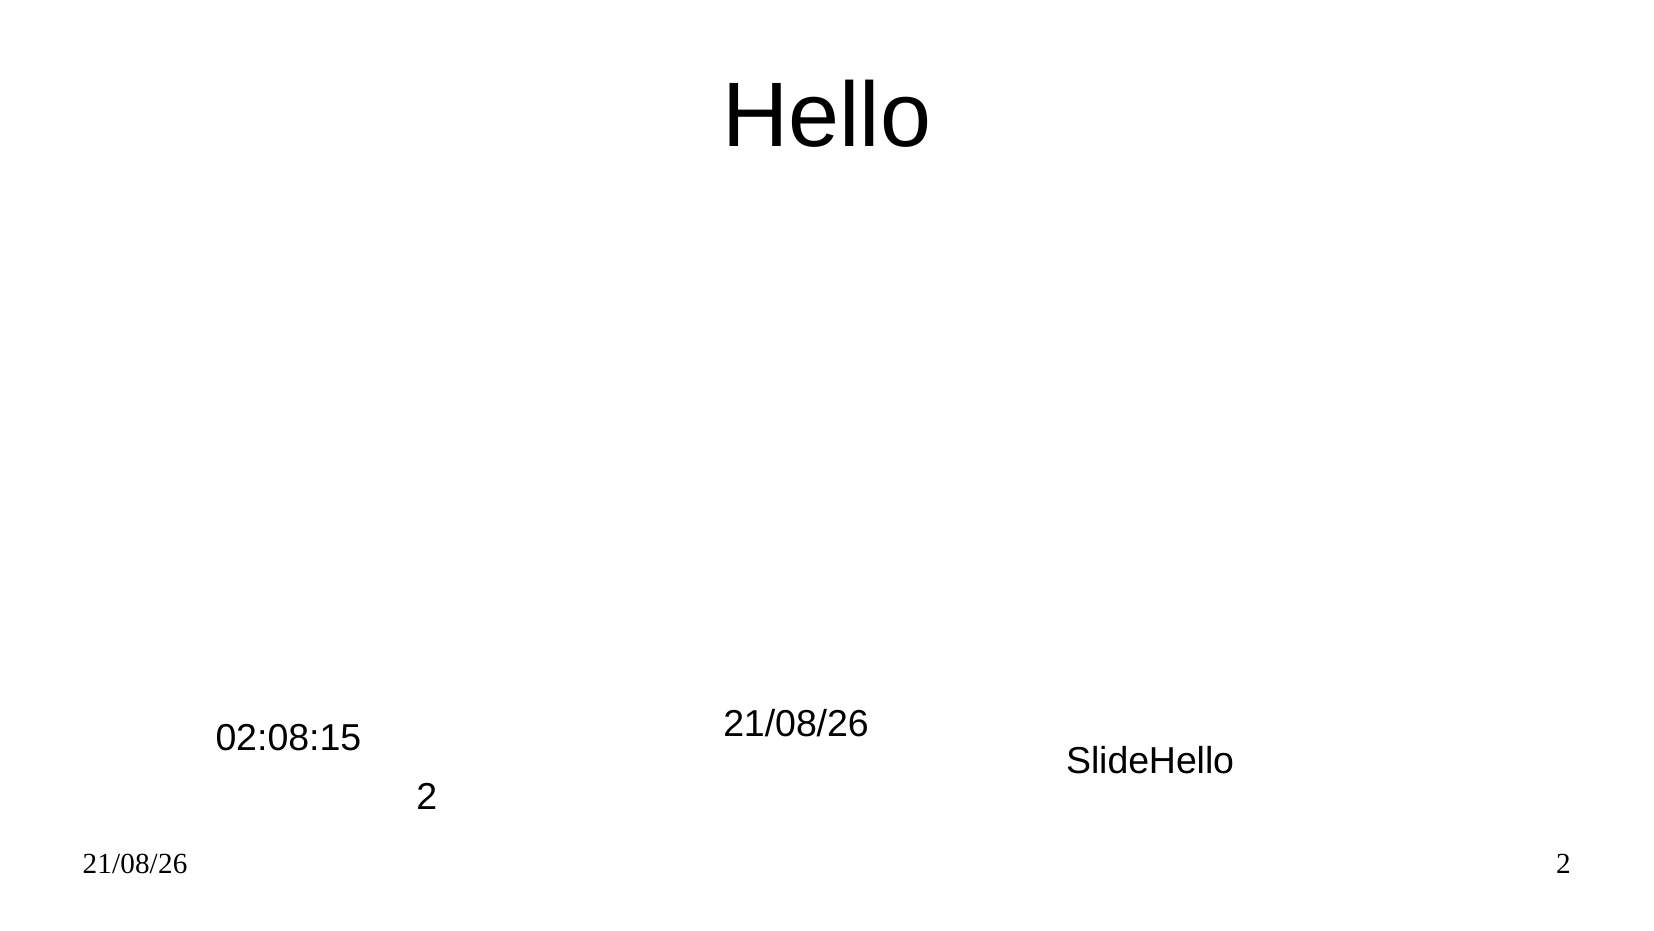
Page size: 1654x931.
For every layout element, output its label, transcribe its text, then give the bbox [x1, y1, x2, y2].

title Hello [82, 37, 1571, 193]
